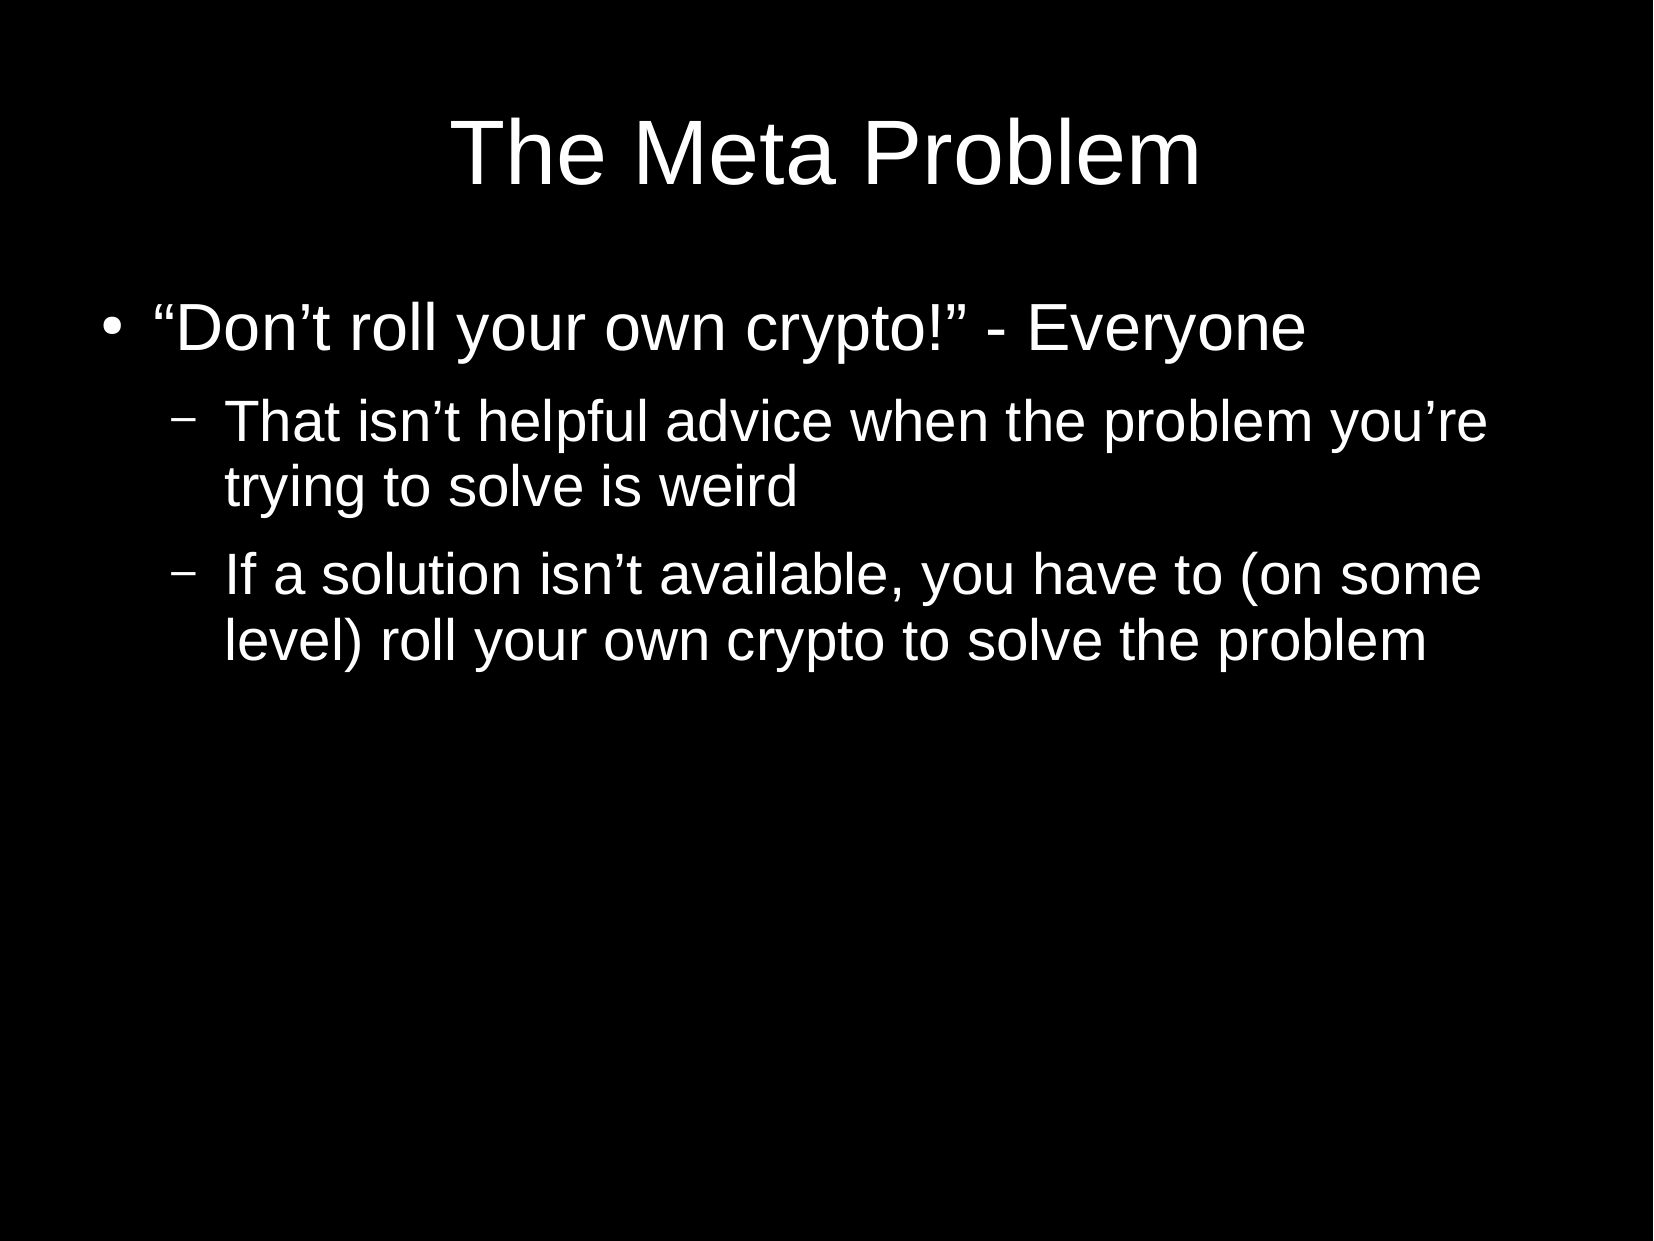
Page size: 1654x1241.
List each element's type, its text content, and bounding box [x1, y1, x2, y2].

title The Meta Problem [82, 49, 1571, 257]
list “Don’t roll your own crypto!” - Everyone That isn’t helpful advice when the problem you’re trying to solve is weird If a solution isn’t available, you have to (on some level) roll your own crypto to solve the problem [82, 290, 1571, 1010]
